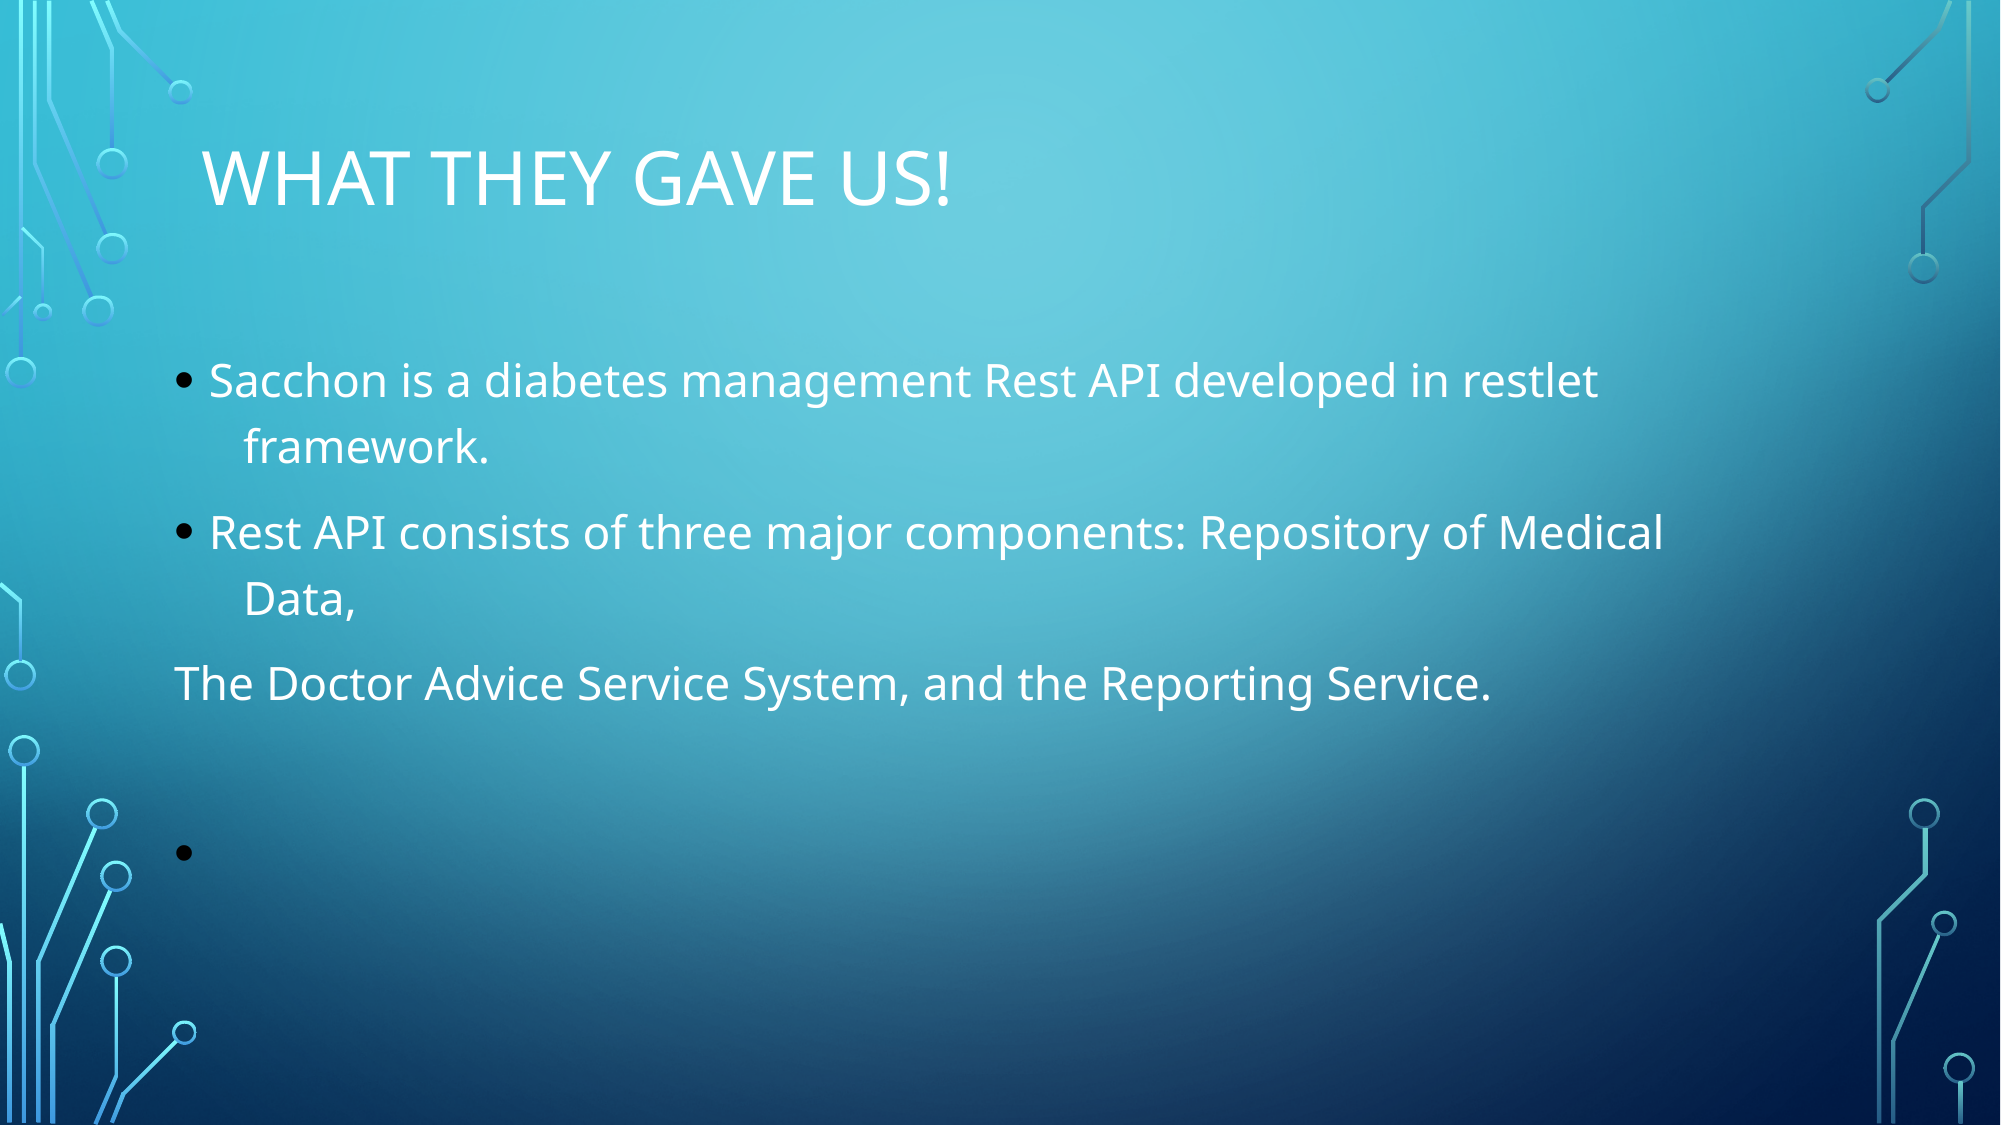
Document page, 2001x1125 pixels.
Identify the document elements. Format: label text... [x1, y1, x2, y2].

list Sacchon is a diabetes management Rest API developed in restlet framework. Rest API consists of three major components: Repository of Medical Data, The Doctor Advice Service System, and the Reporting Service. [159, 333, 1785, 719]
title What they gave us! [186, 91, 1812, 271]
